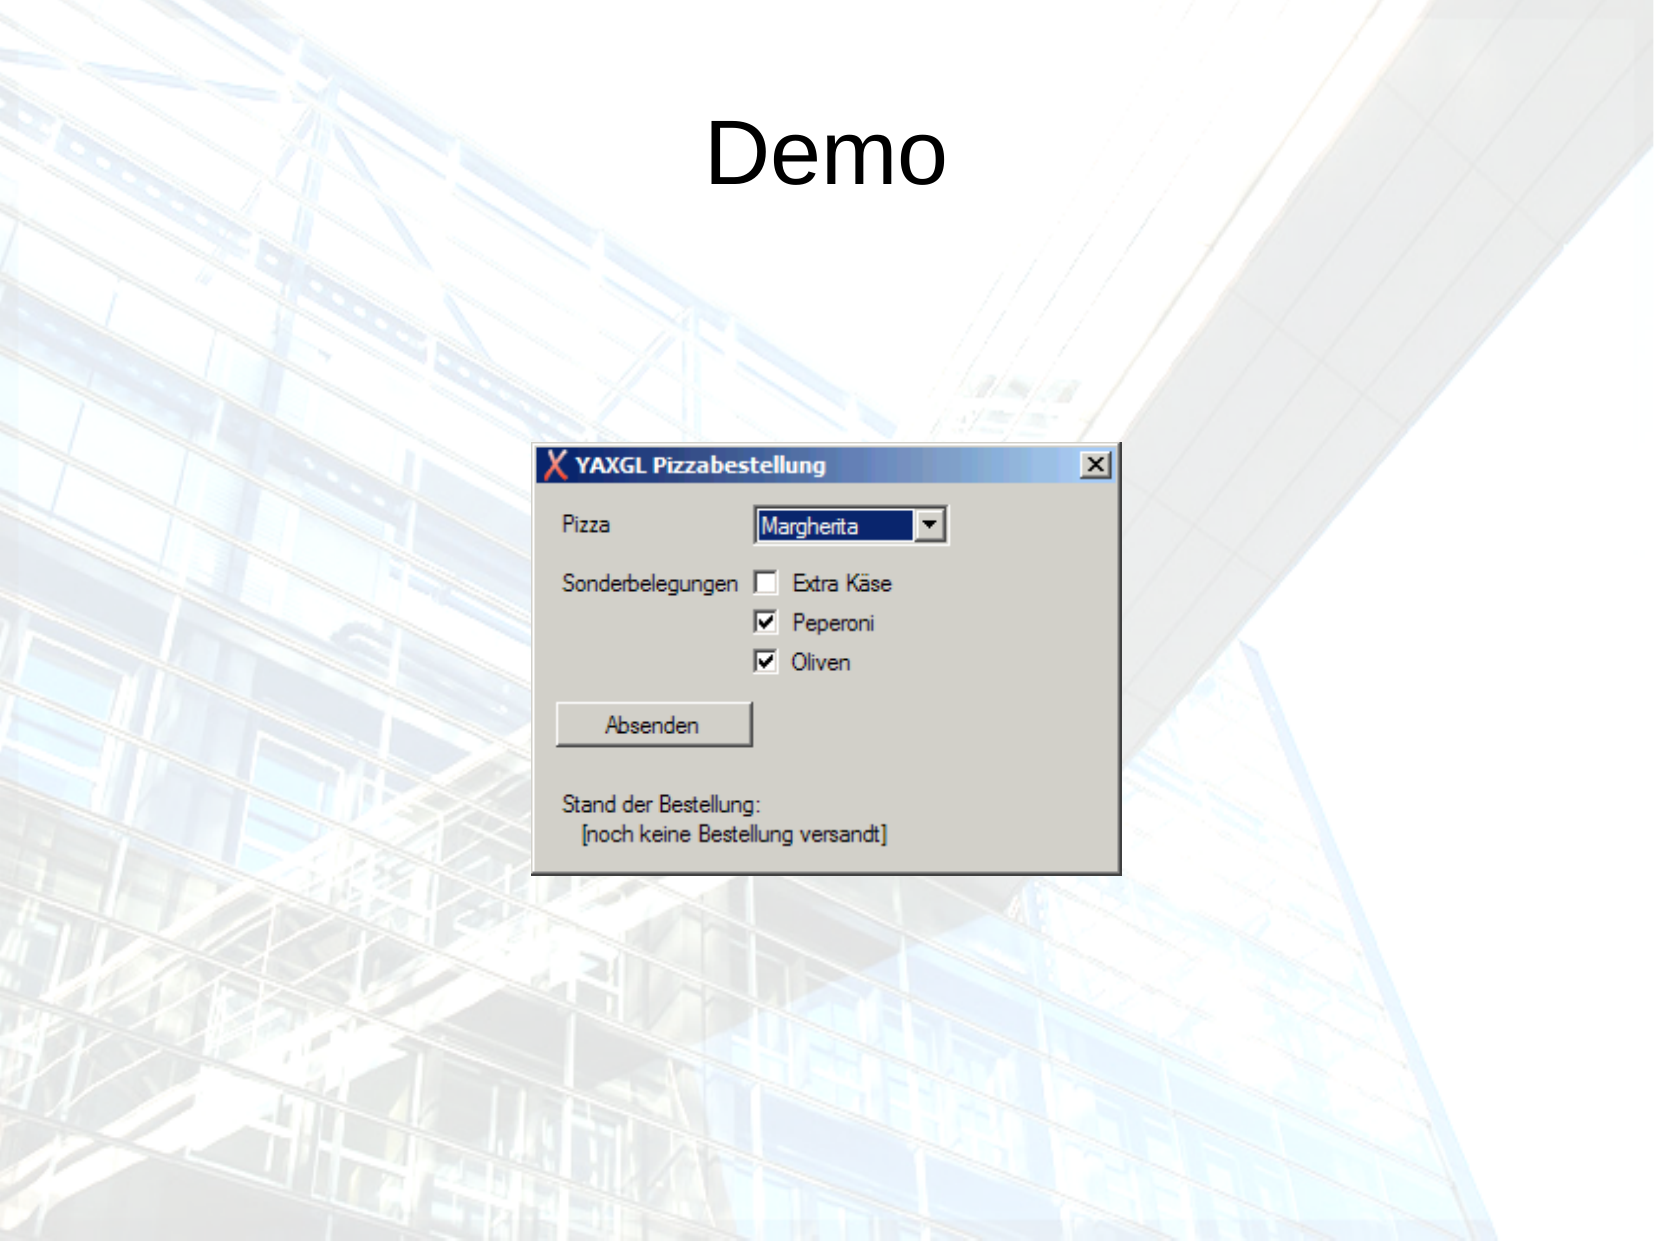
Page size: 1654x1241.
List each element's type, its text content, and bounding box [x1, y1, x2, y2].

title Demo [82, 56, 1571, 250]
picture [0, 0, 1654, 1241]
